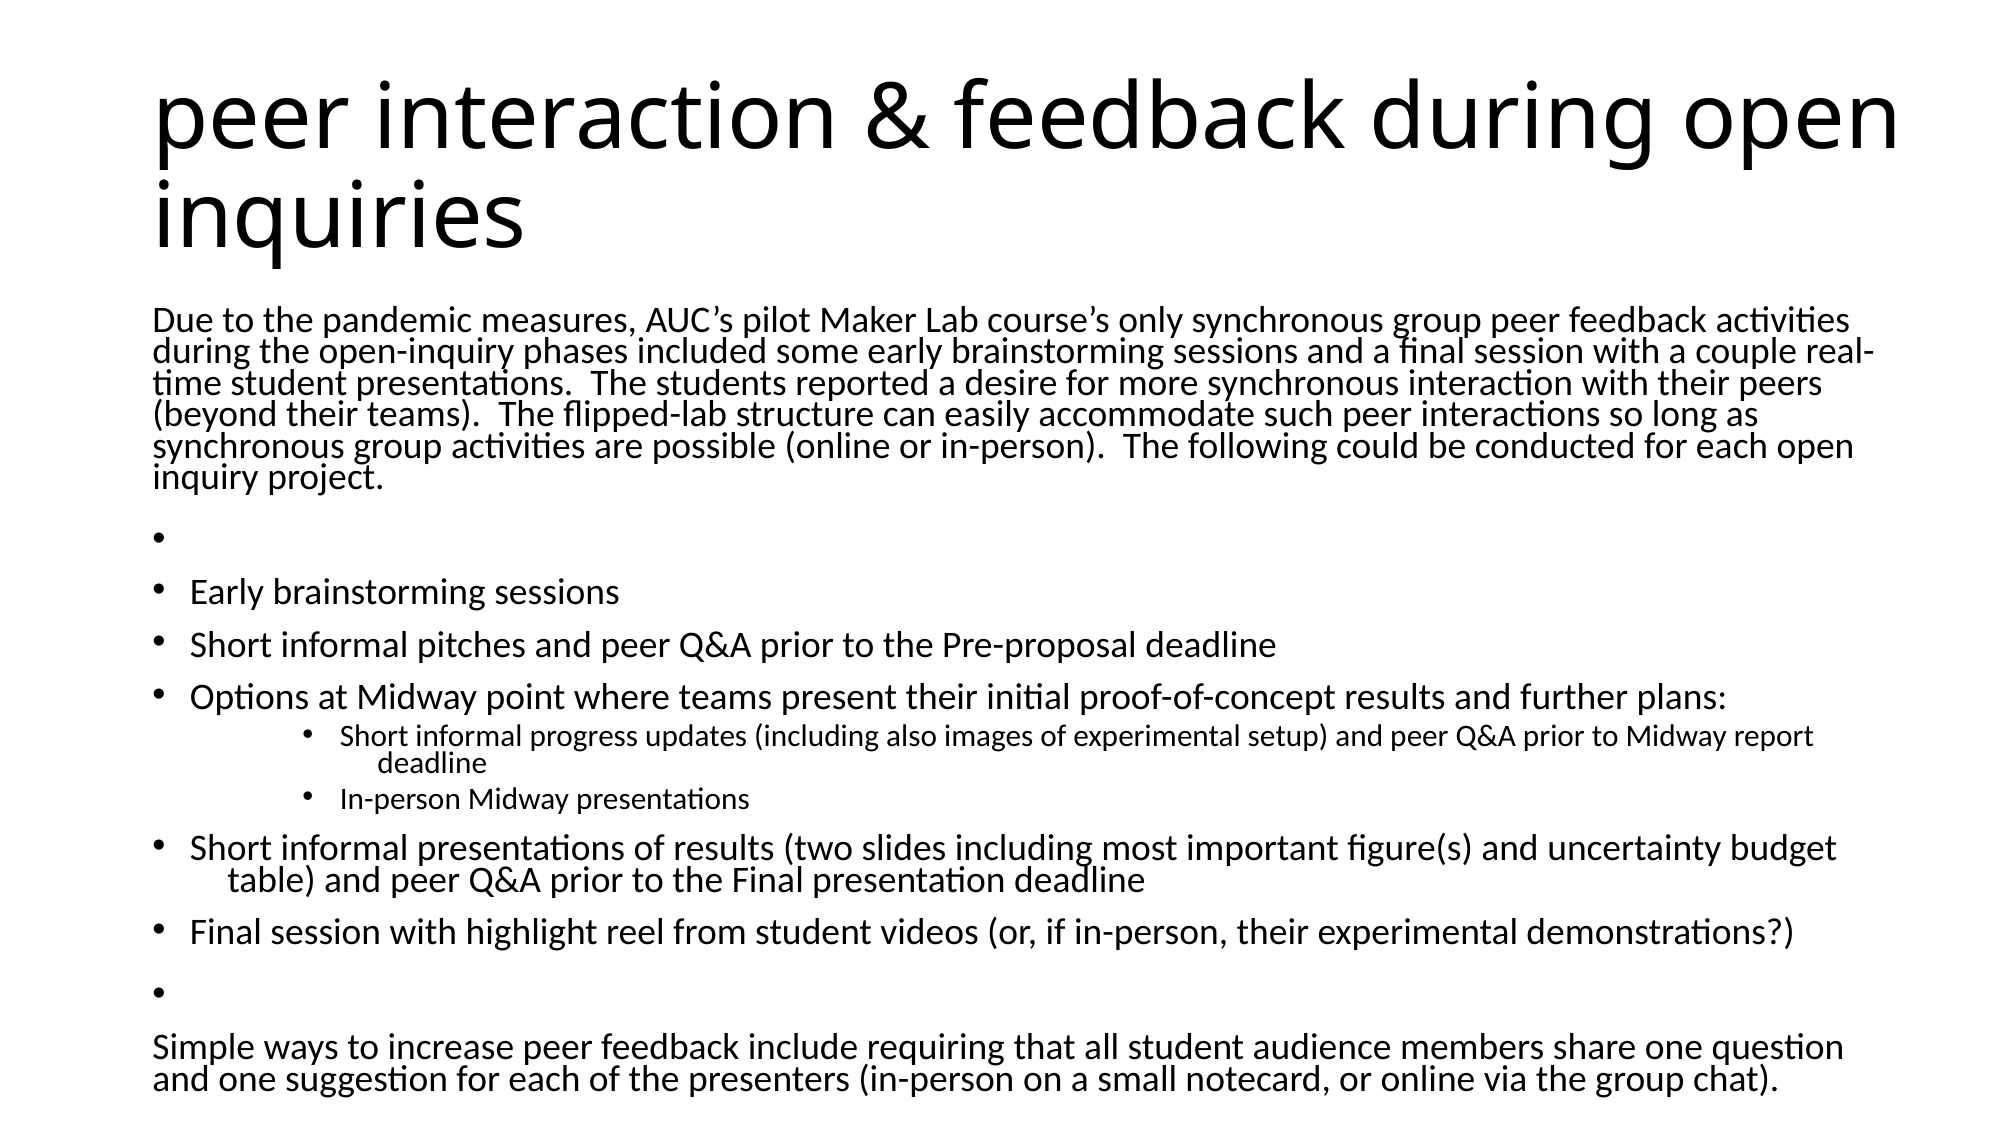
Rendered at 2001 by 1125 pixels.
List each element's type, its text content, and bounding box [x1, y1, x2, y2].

title peer interaction & feedback during open inquiries [137, 59, 2000, 278]
list Due to the pandemic measures, AUC’s pilot Maker Lab course’s only synchronous group peer feedback activities during the open-inquiry phases included some early brainstorming sessions and a final session with a couple real-time student presentations. The students reported a desire for more synchronous interaction with their peers (beyond their teams). The flipped-lab structure can easily accommodate such peer interactions so long as synchronous group activities are possible (online or in-person). The following could be conducted for each open inquiry project. Early brainstorming sessions Short informal pitches and peer Q&A prior to the Pre-proposal deadline Options at Midway point where teams present their initial proof-of-concept results and further plans: Short informal progress updates (including also images of experimental setup) and peer Q&A prior to Midway report deadline In-person Midway presentations Short informal presentations of results (two slides including most important figure(s) and uncertainty budget table) and peer Q&A prior to the Final presentation deadline Final session with highlight reel from student videos (or, if in-person, their experimental demonstrations?) Simple ways to increase peer feedback include requiring that all student audience members share one question and one suggestion for each of the presenters (in-person on a small notecard, or online via the group chat). [137, 299, 1916, 1125]
